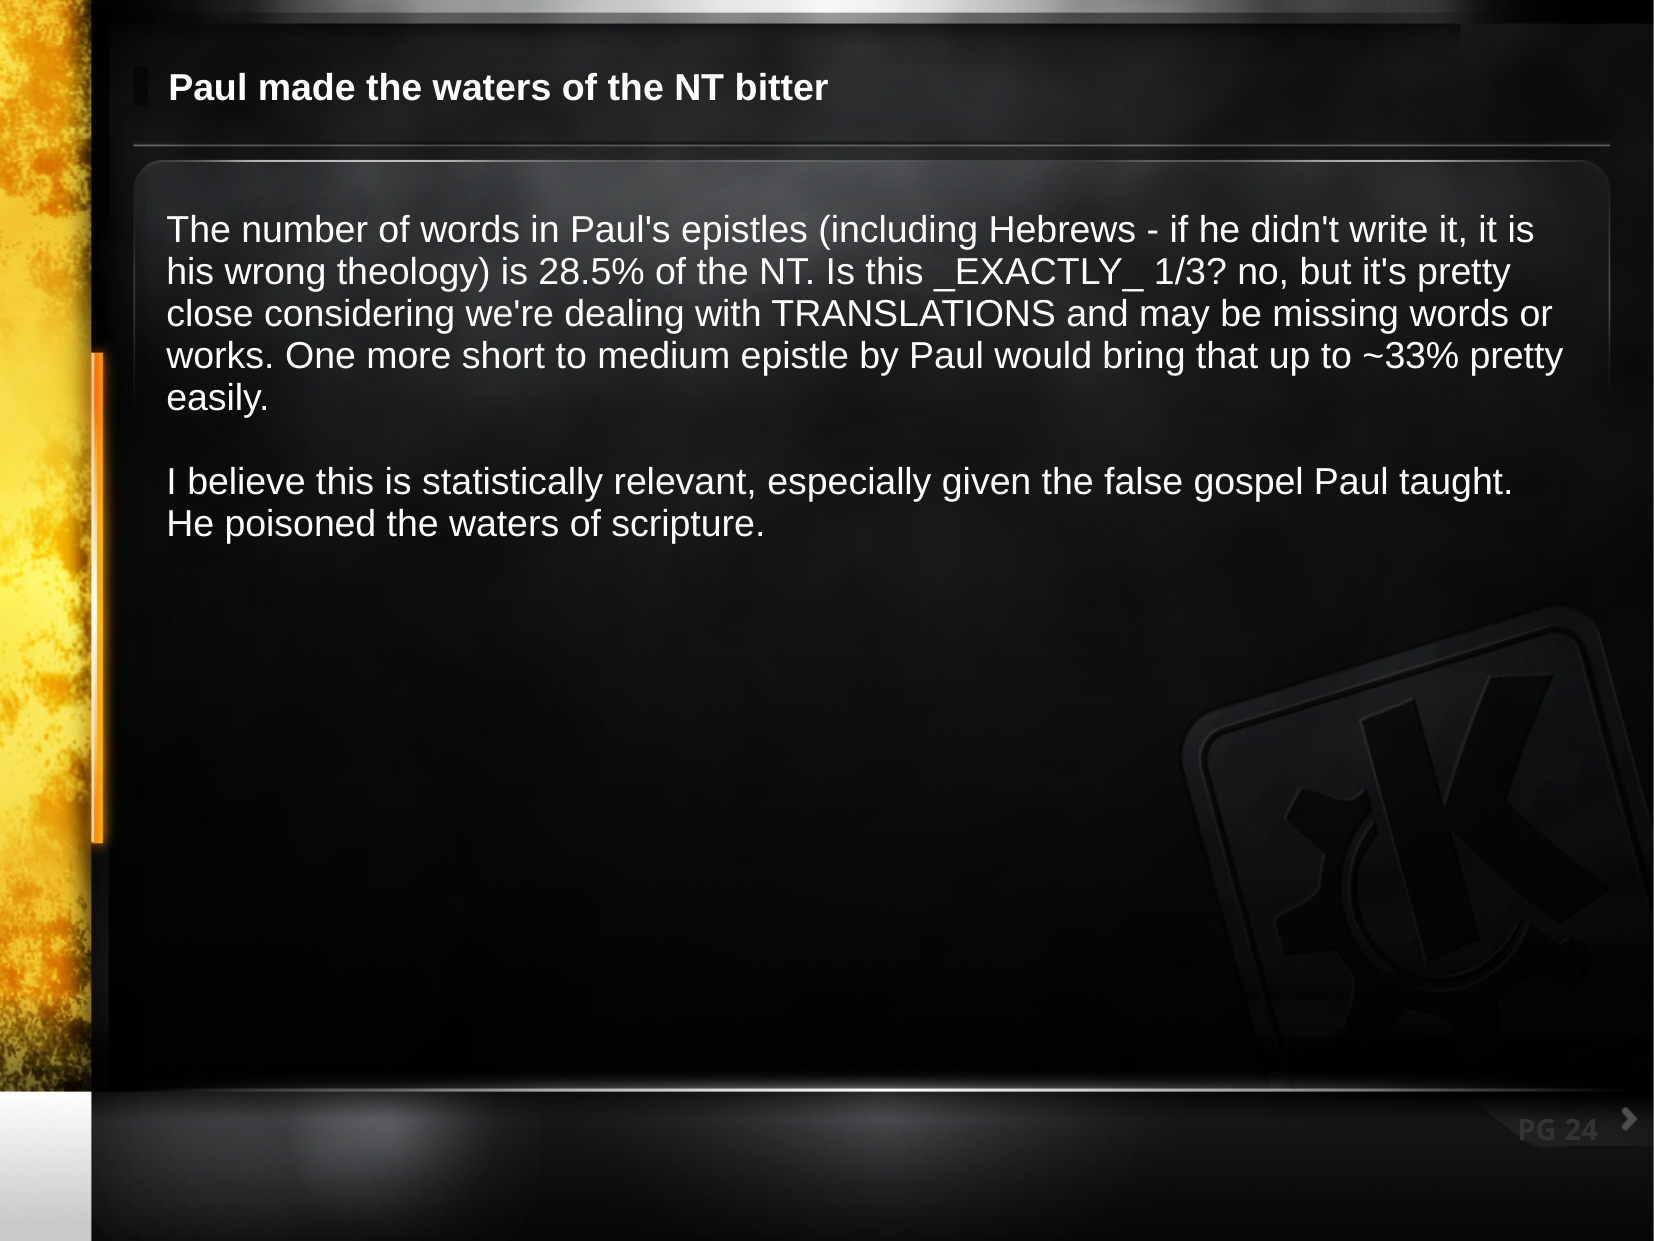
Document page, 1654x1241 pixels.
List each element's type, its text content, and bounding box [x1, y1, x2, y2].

list The number of words in Paul's epistles (including Hebrews - if he didn't write it, it is his wrong theology) is 28.5% of the NT. Is this _EXACTLY_ 1/3? no, but it's pretty close considering we're dealing with TRANSLATIONS and may be missing words or works. One more short to medium epistle by Paul would bring that up to ~33% pretty easily. I believe this is statistically relevant, especially given the false gospel Paul taught. He poisoned the waters of scripture. [151, 200, 1587, 1038]
picture [0, 0, 1654, 1241]
title Paul made the waters of the NT bitter [153, 59, 1589, 119]
